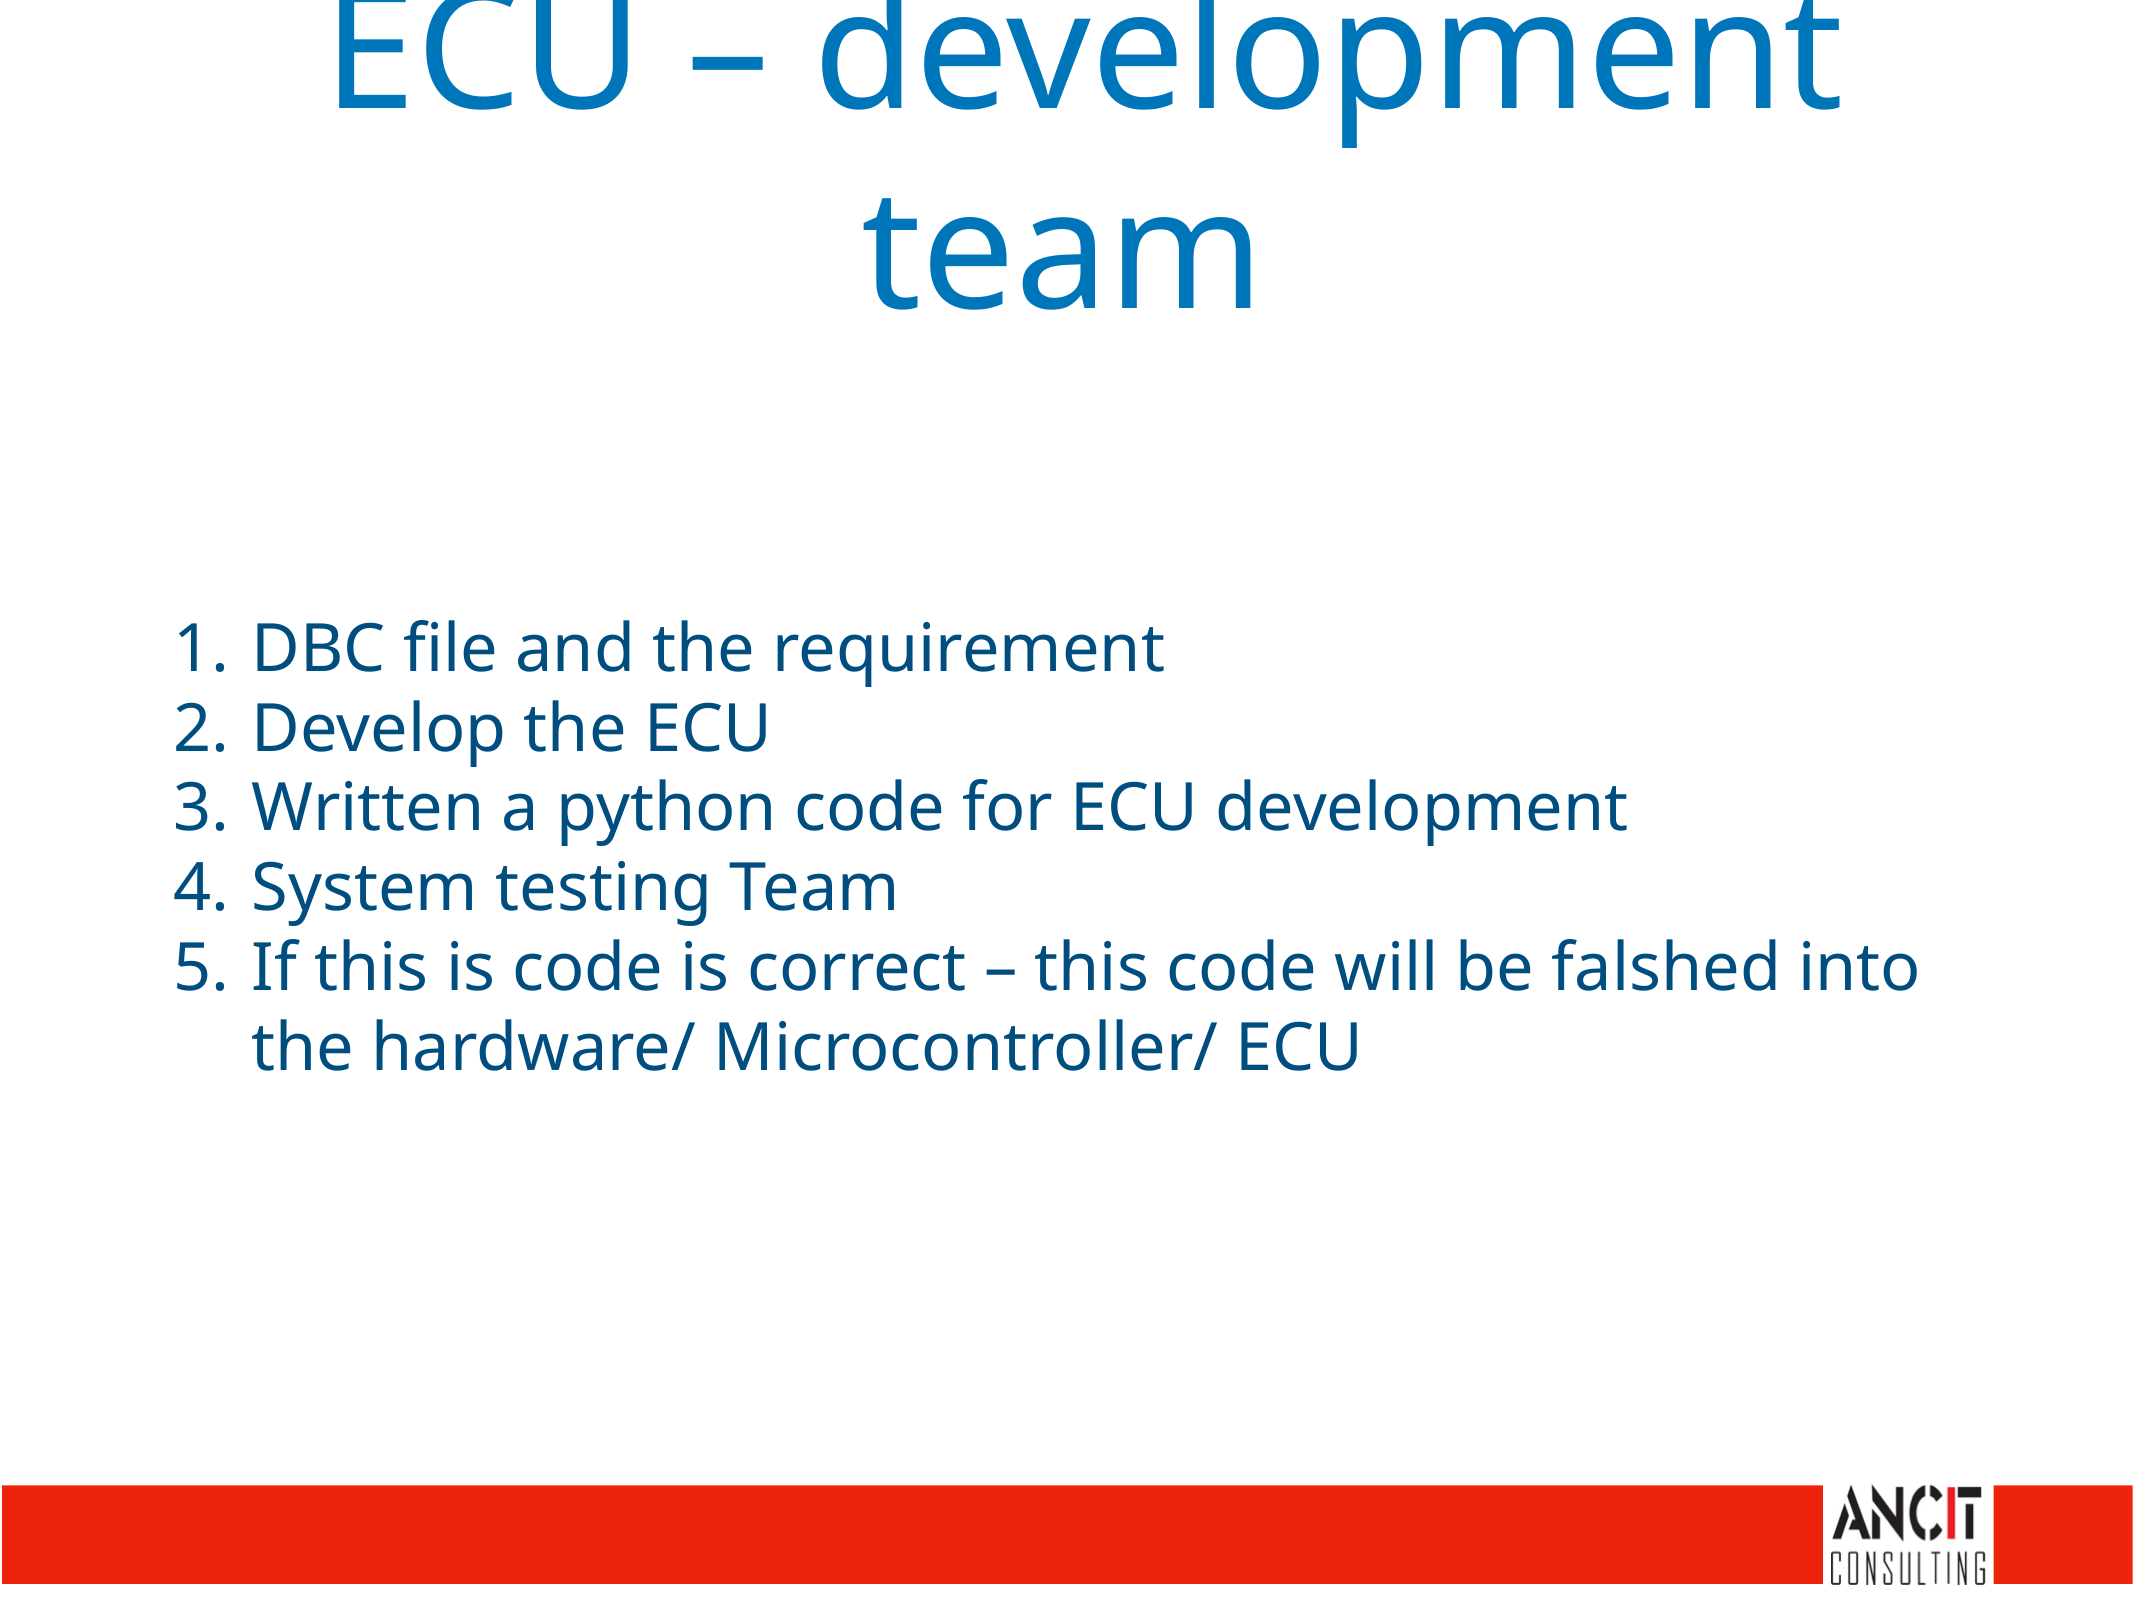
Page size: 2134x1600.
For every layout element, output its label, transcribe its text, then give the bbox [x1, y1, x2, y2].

text_box DBC file and the requirement Develop the ECU Written a python code for ECU development System testing Team If this is code is correct – this code will be falshed into the hardware/ Microcontroller/ ECU [165, 595, 2012, 1368]
picture [1831, 1484, 1986, 1585]
text_box [1993, 1485, 2133, 1584]
text_box [2, 1485, 1823, 1584]
title ECU – development team [188, 23, 1938, 260]
